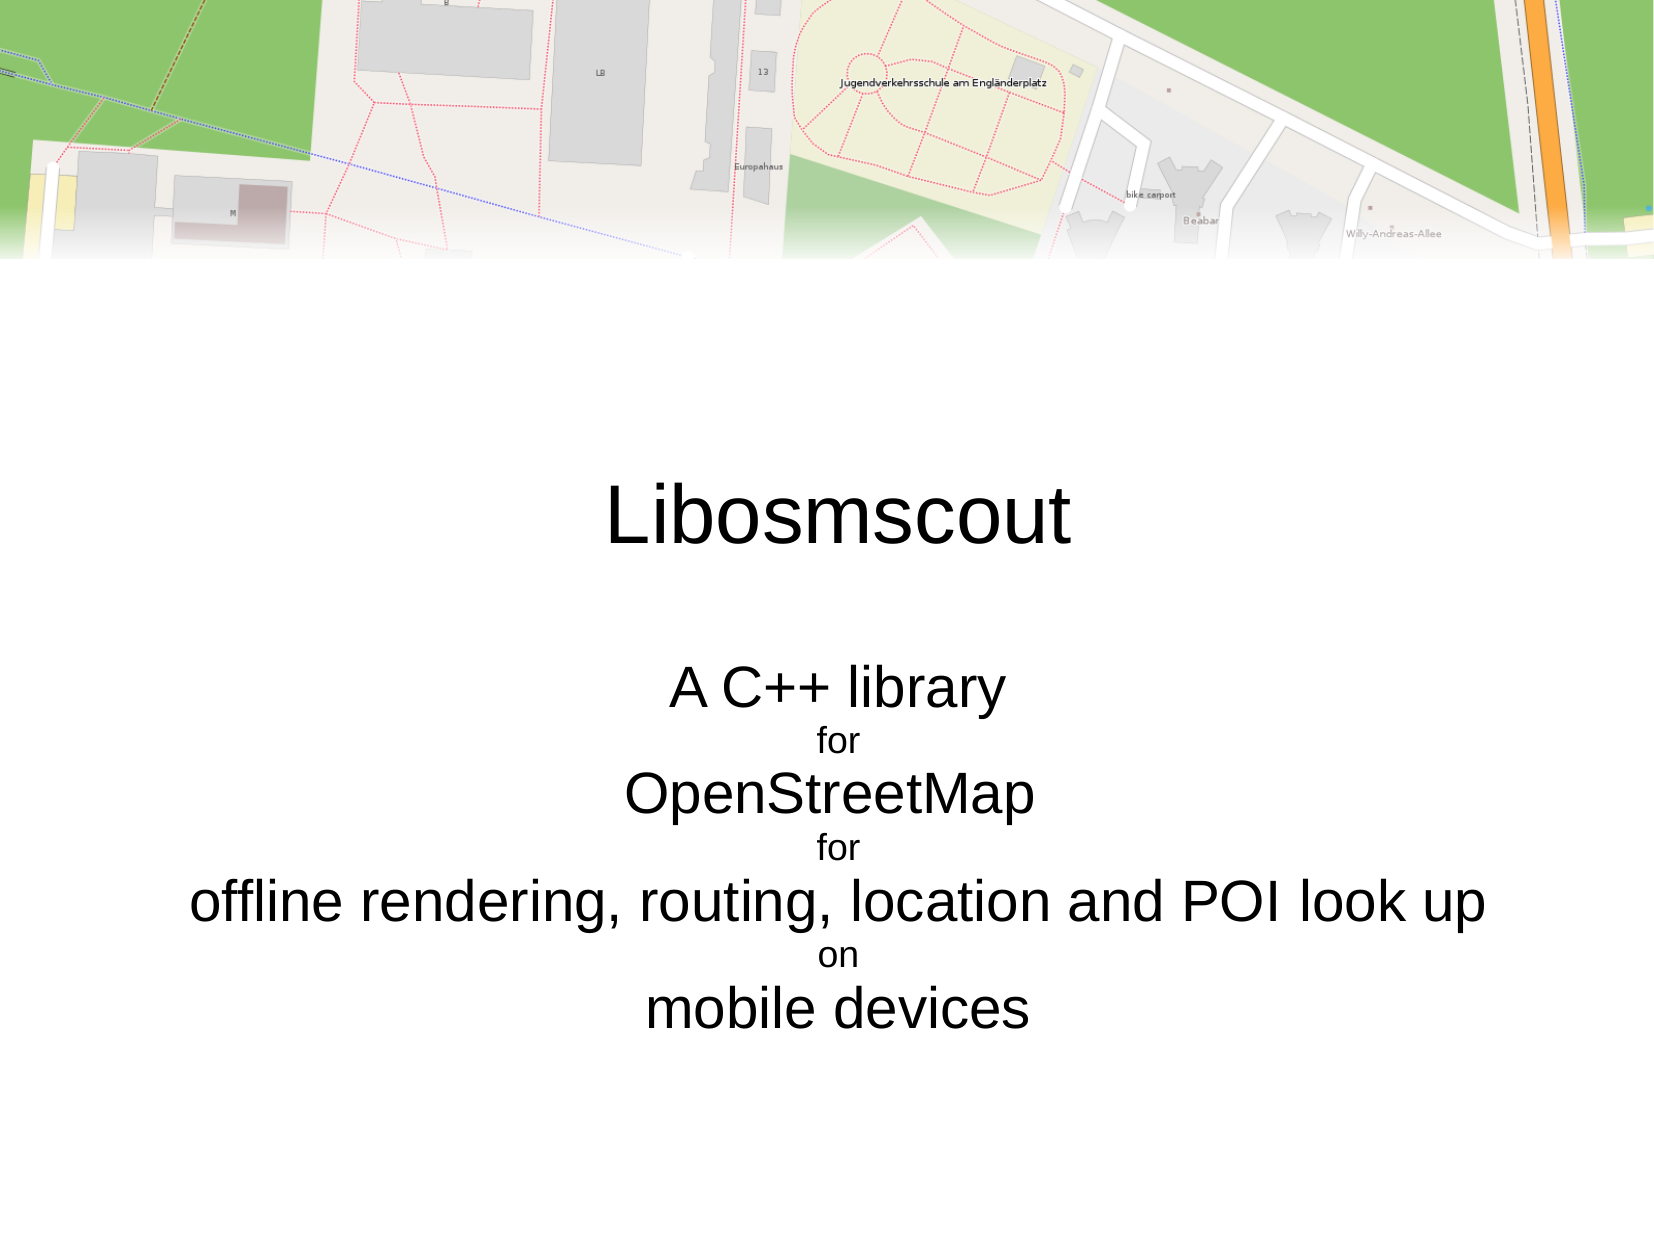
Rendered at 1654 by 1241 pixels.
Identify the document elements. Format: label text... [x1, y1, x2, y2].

picture [0, 0, 1654, 211]
subtitle Libosmscout A C++ library for OpenStreetMap for offline rendering, routing, location and POI look up on mobile devices [94, 303, 1583, 1205]
